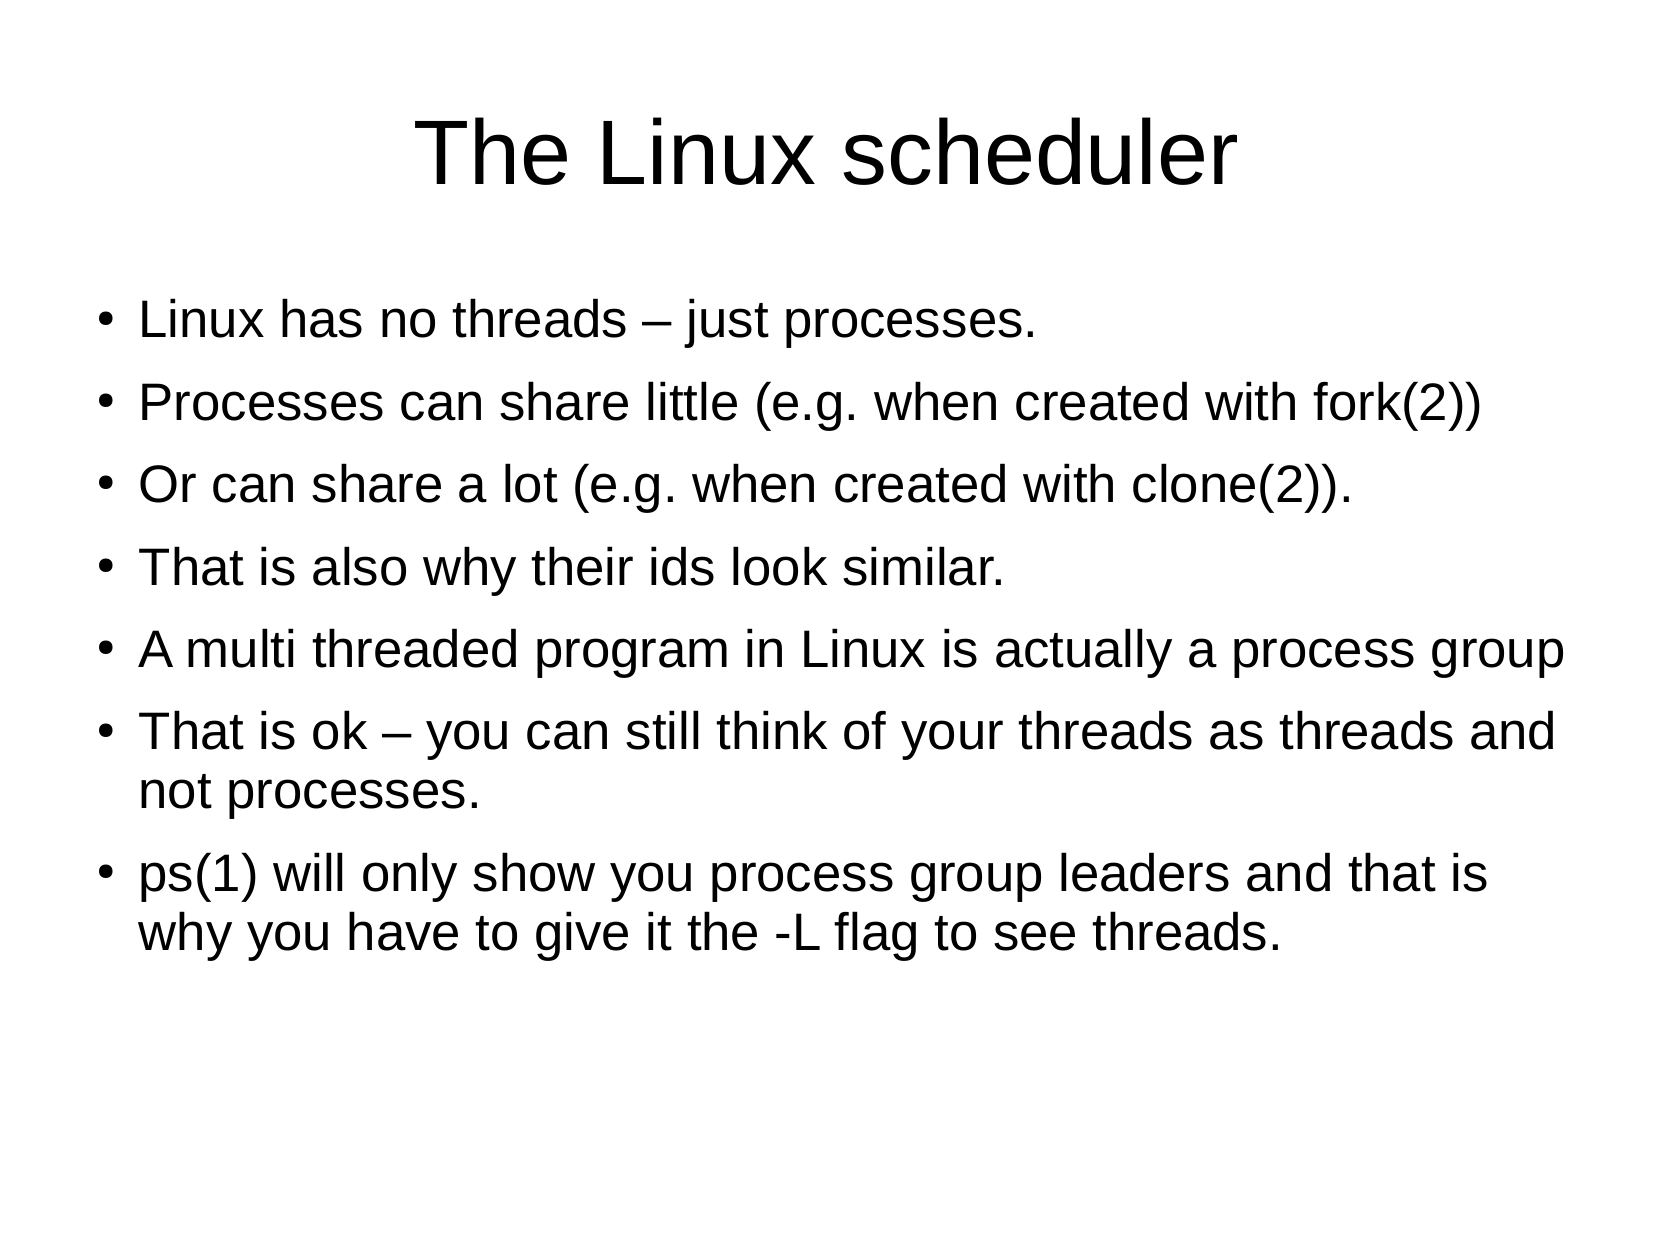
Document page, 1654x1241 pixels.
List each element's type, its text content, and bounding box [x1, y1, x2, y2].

list Linux has no threads – just processes. Processes can share little (e.g. when created with fork(2)) Or can share a lot (e.g. when created with clone(2)). That is also why their ids look similar. A multi threaded program in Linux is actually a process group That is ok – you can still think of your threads as threads and not processes. ps(1) will only show you process group leaders and that is why you have to give it the -L flag to see threads. [82, 290, 1571, 1010]
title The Linux scheduler [82, 49, 1571, 257]
